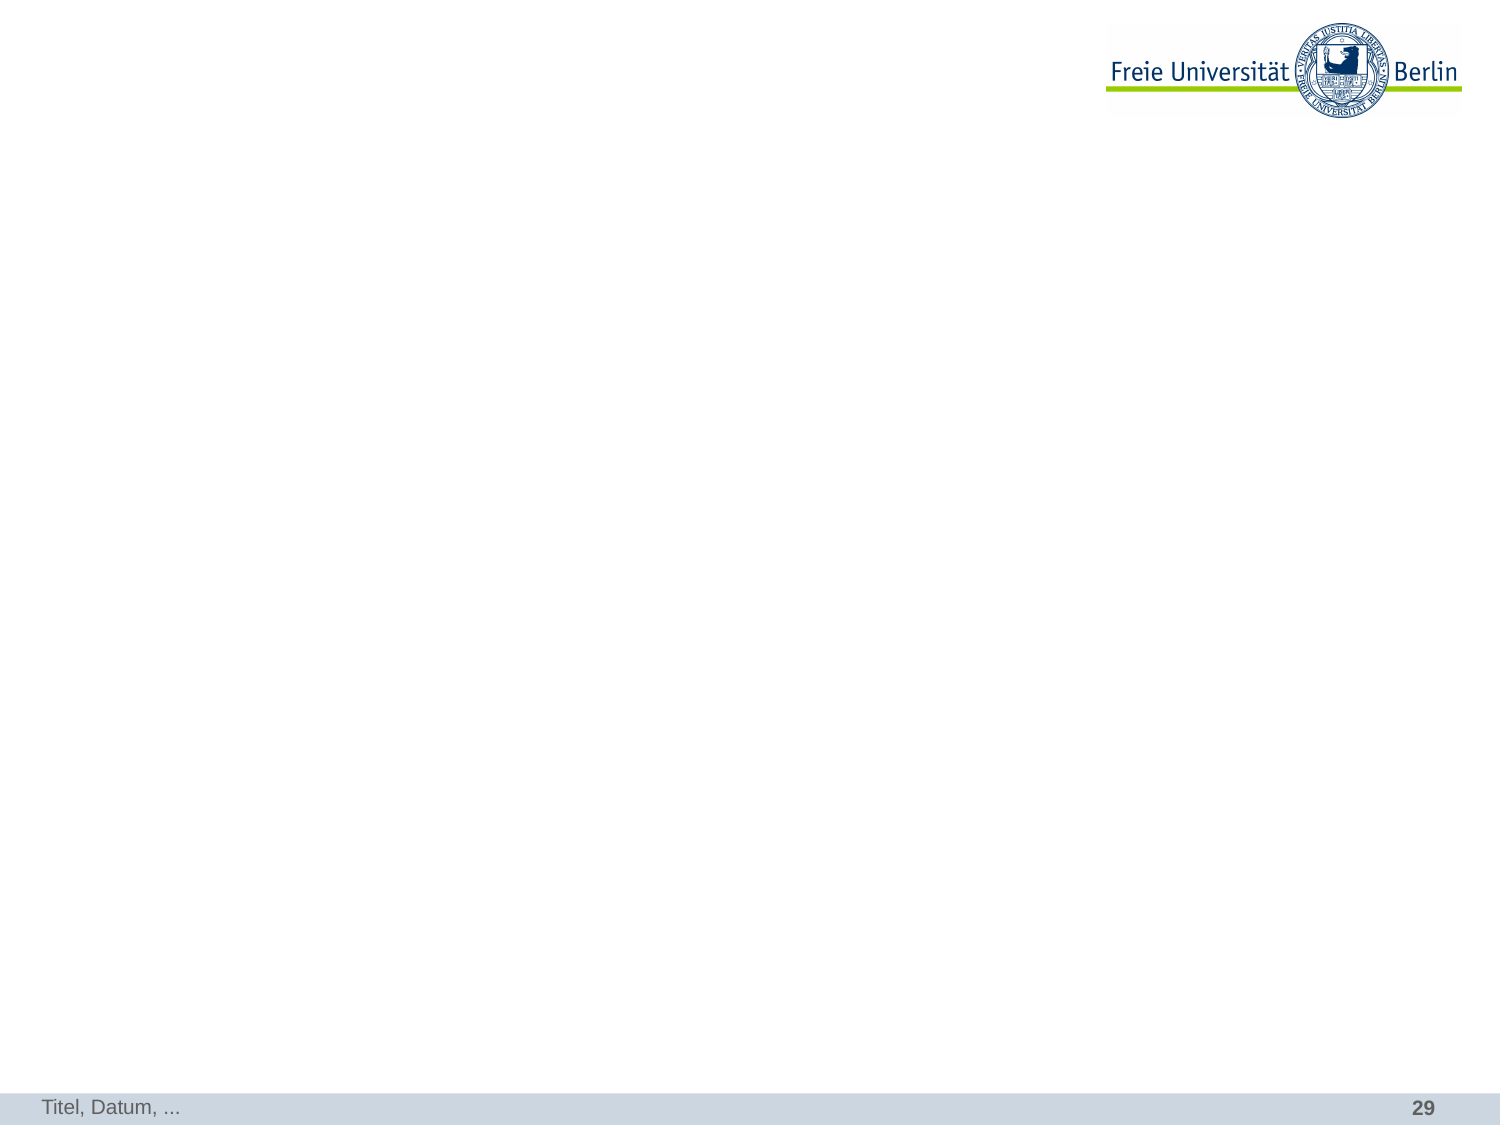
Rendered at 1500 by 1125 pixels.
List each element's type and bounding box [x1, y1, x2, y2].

picture [1106, 23, 1462, 118]
